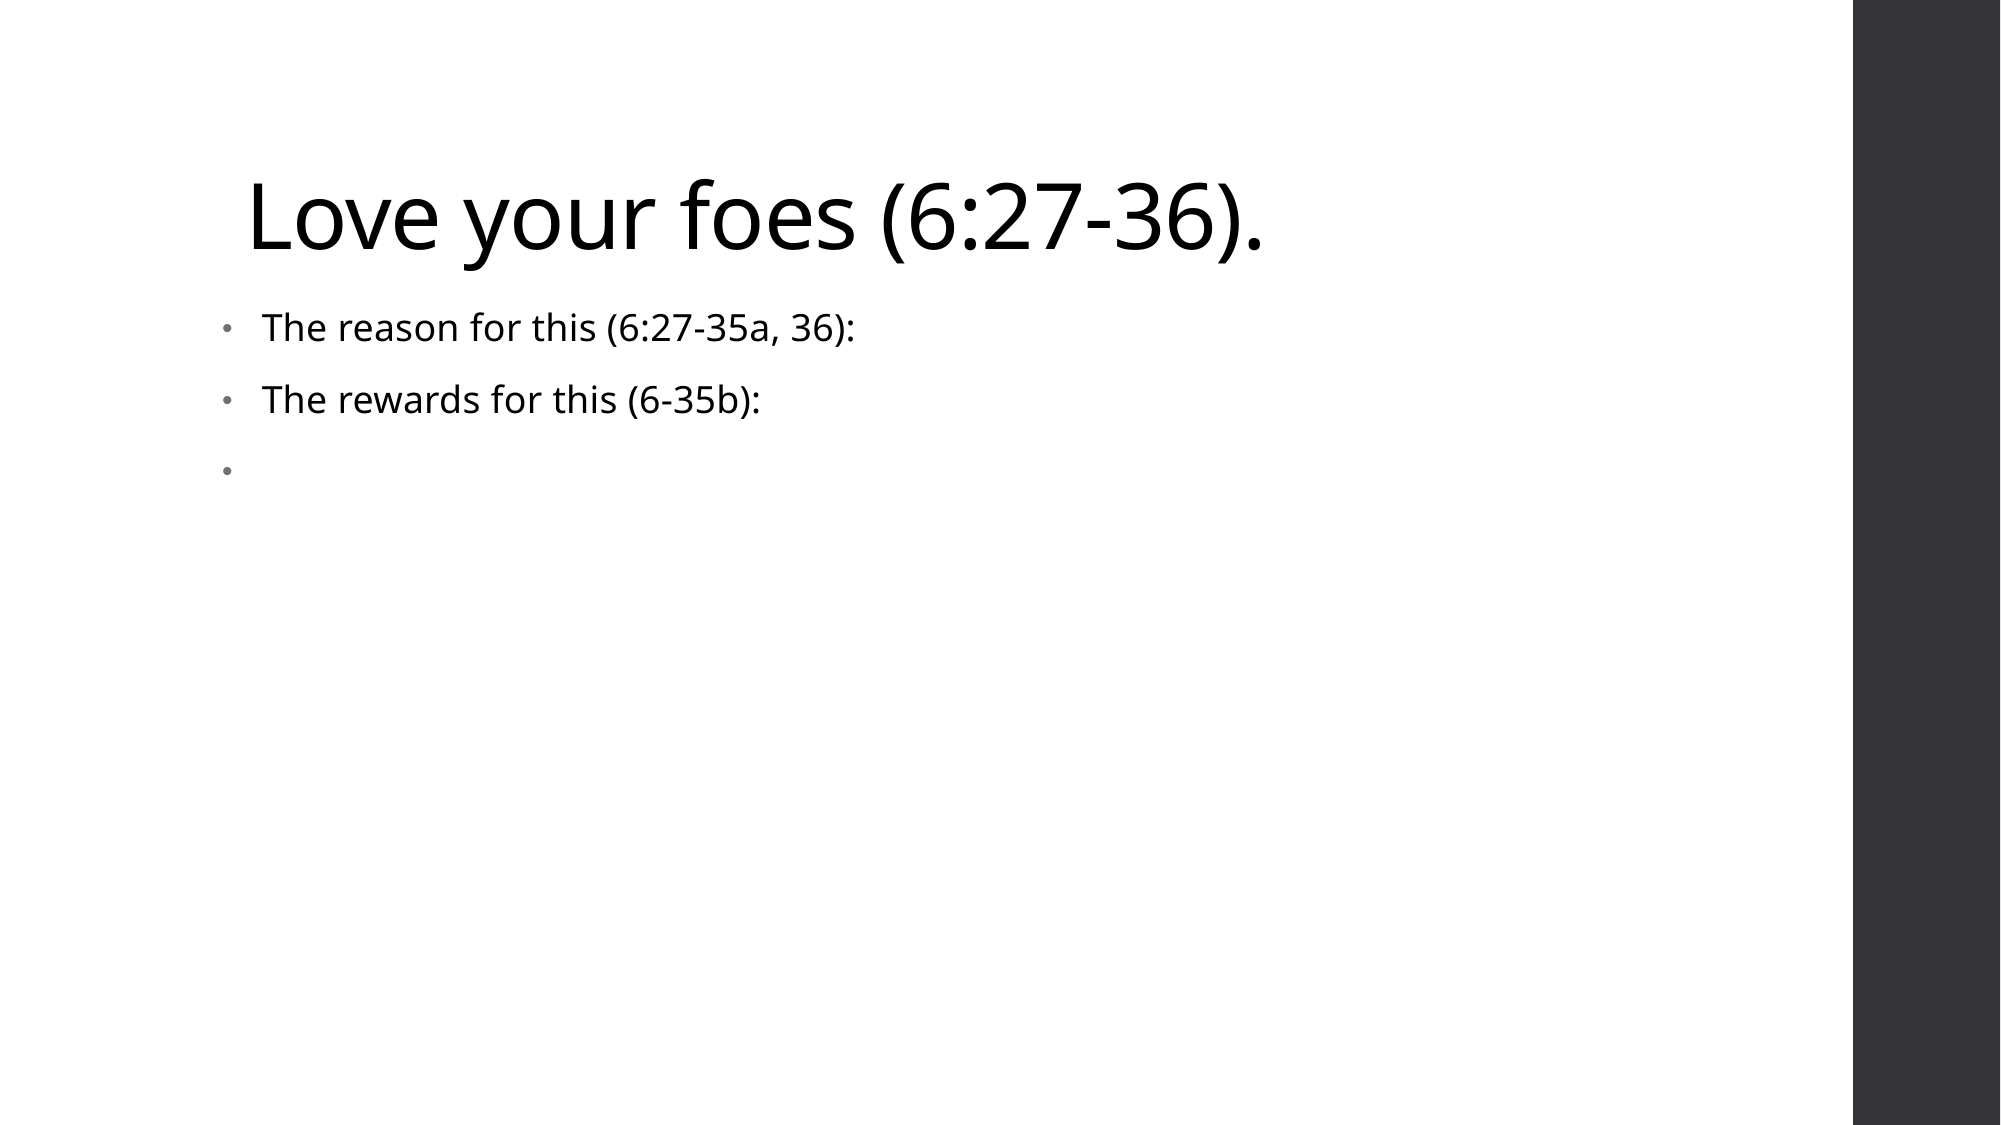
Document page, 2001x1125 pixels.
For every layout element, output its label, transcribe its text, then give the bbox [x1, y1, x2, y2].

list The reason for this (6:27-35a, 36): The rewards for this (6-35b): [206, 299, 1617, 1014]
title Love your foes (6:27-36). [206, 60, 1797, 278]
